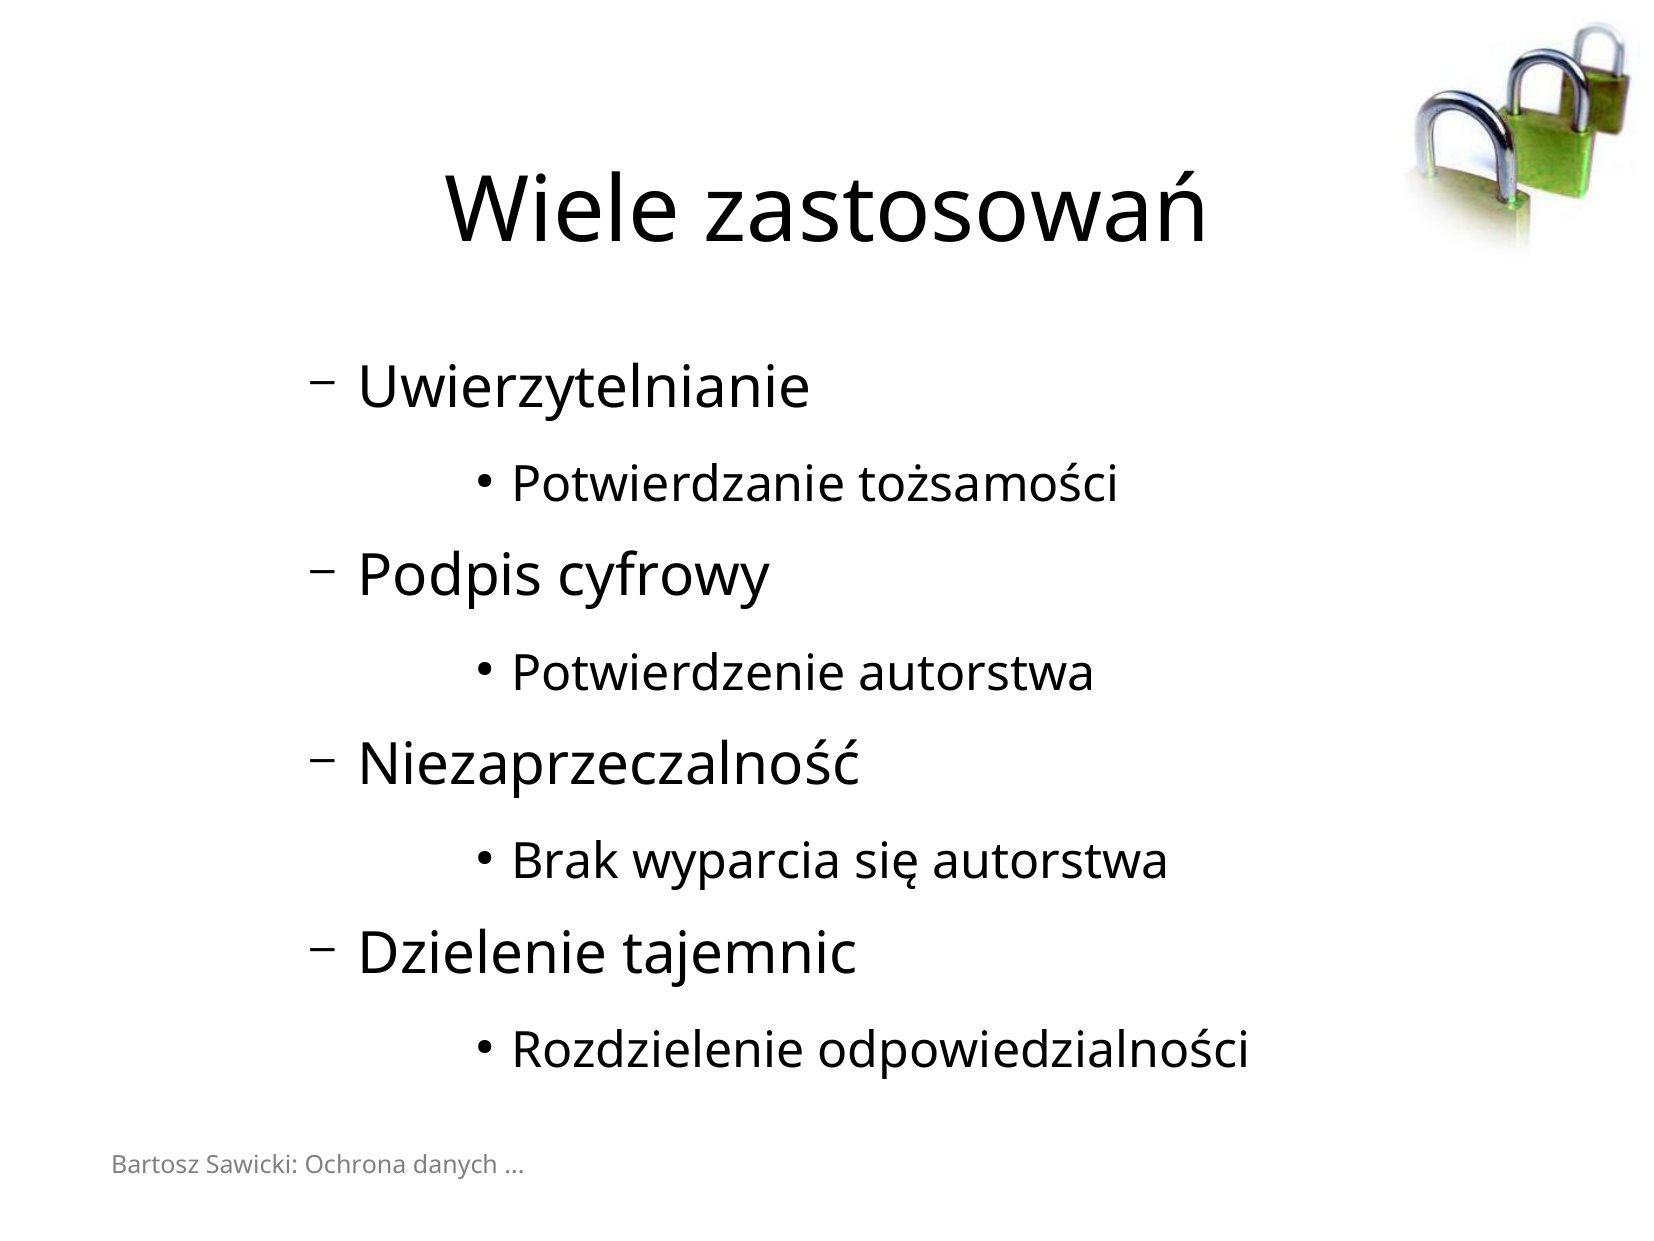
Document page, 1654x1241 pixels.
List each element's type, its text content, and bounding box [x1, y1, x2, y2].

list Uwierzytelnianie Potwierdzanie tożsamości Podpis cyfrowy Potwierdzenie autorstwa Niezaprzeczalność Brak wyparcia się autorstwa Dzielenie tajemnic Rozdzielenie odpowiedzialności [121, 344, 1534, 1132]
title Wiele zastosowań [121, 102, 1534, 311]
picture [1385, 14, 1640, 266]
